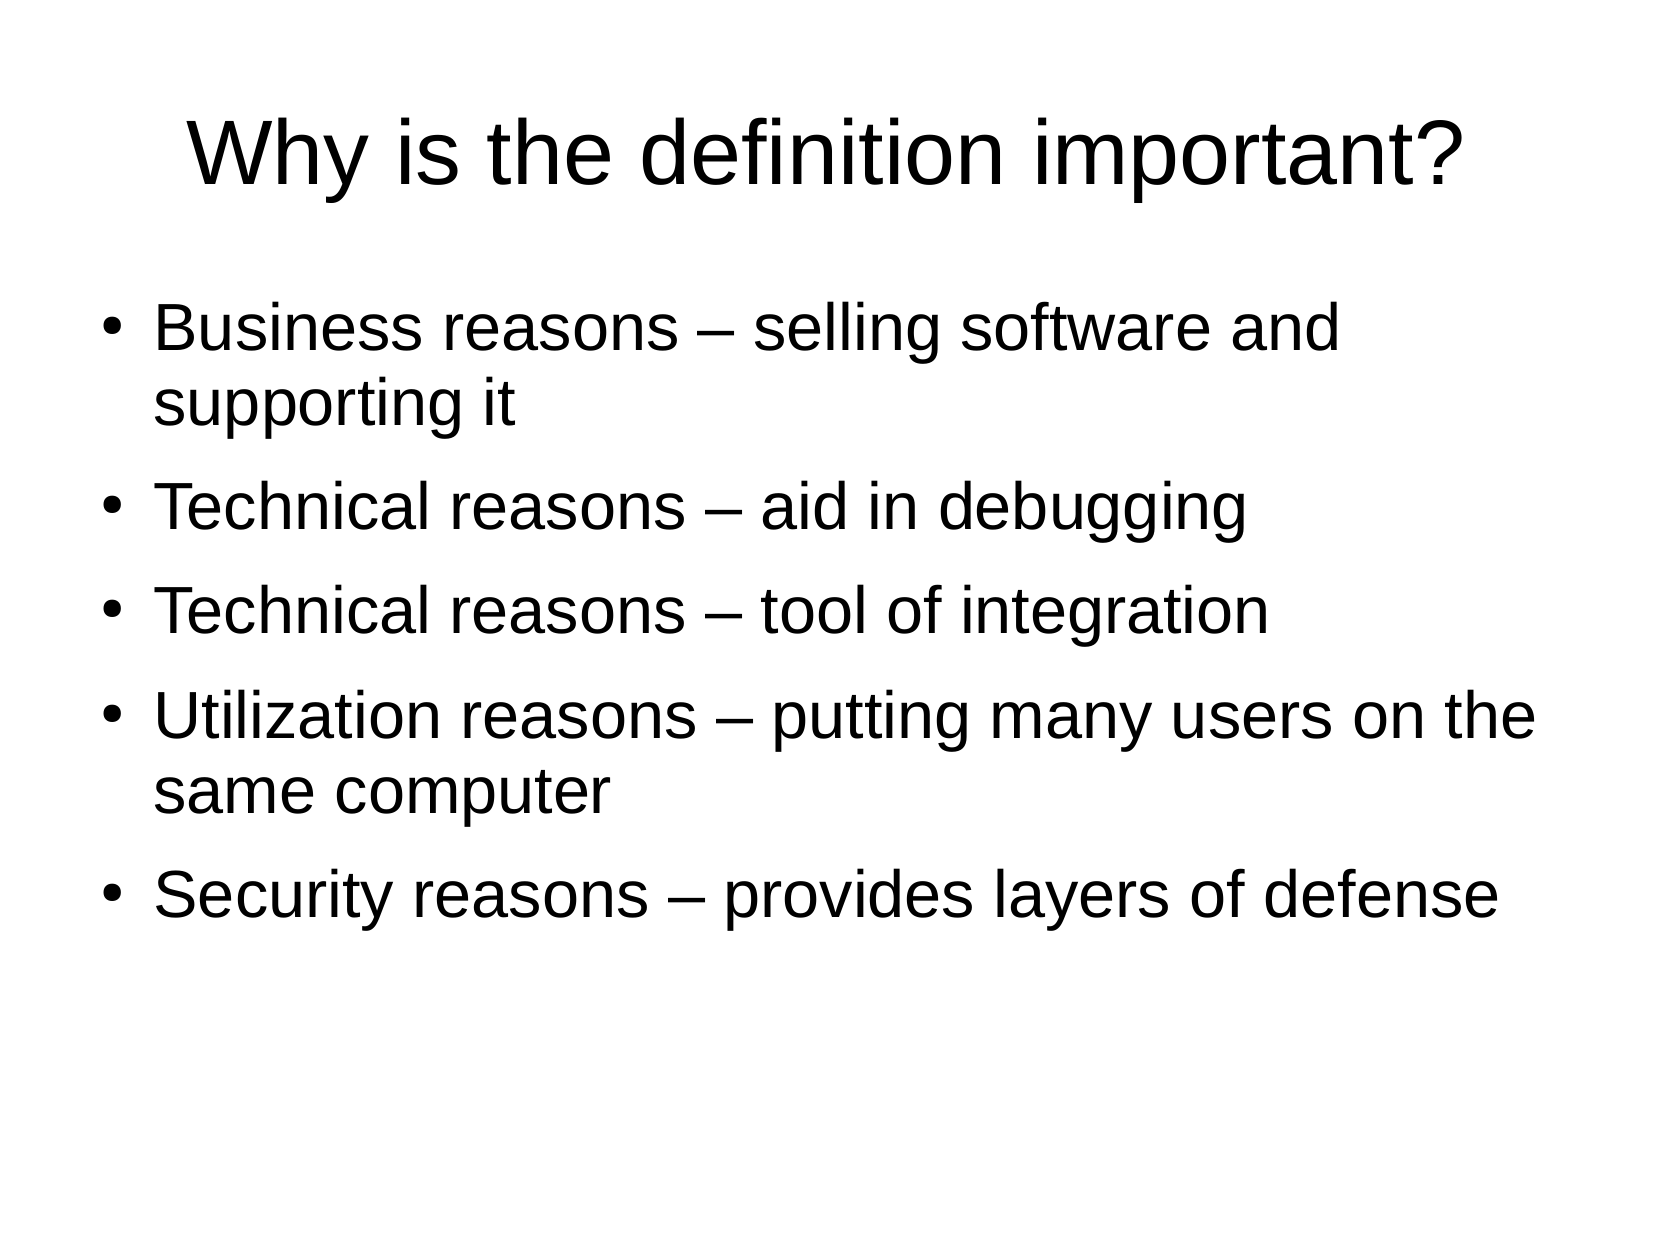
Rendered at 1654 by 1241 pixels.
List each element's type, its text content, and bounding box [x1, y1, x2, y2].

title Why is the definition important? [82, 49, 1571, 257]
list Business reasons – selling software and supporting it Technical reasons – aid in debugging Technical reasons – tool of integration Utilization reasons – putting many users on the same computer Security reasons – provides layers of defense [82, 290, 1571, 1010]
